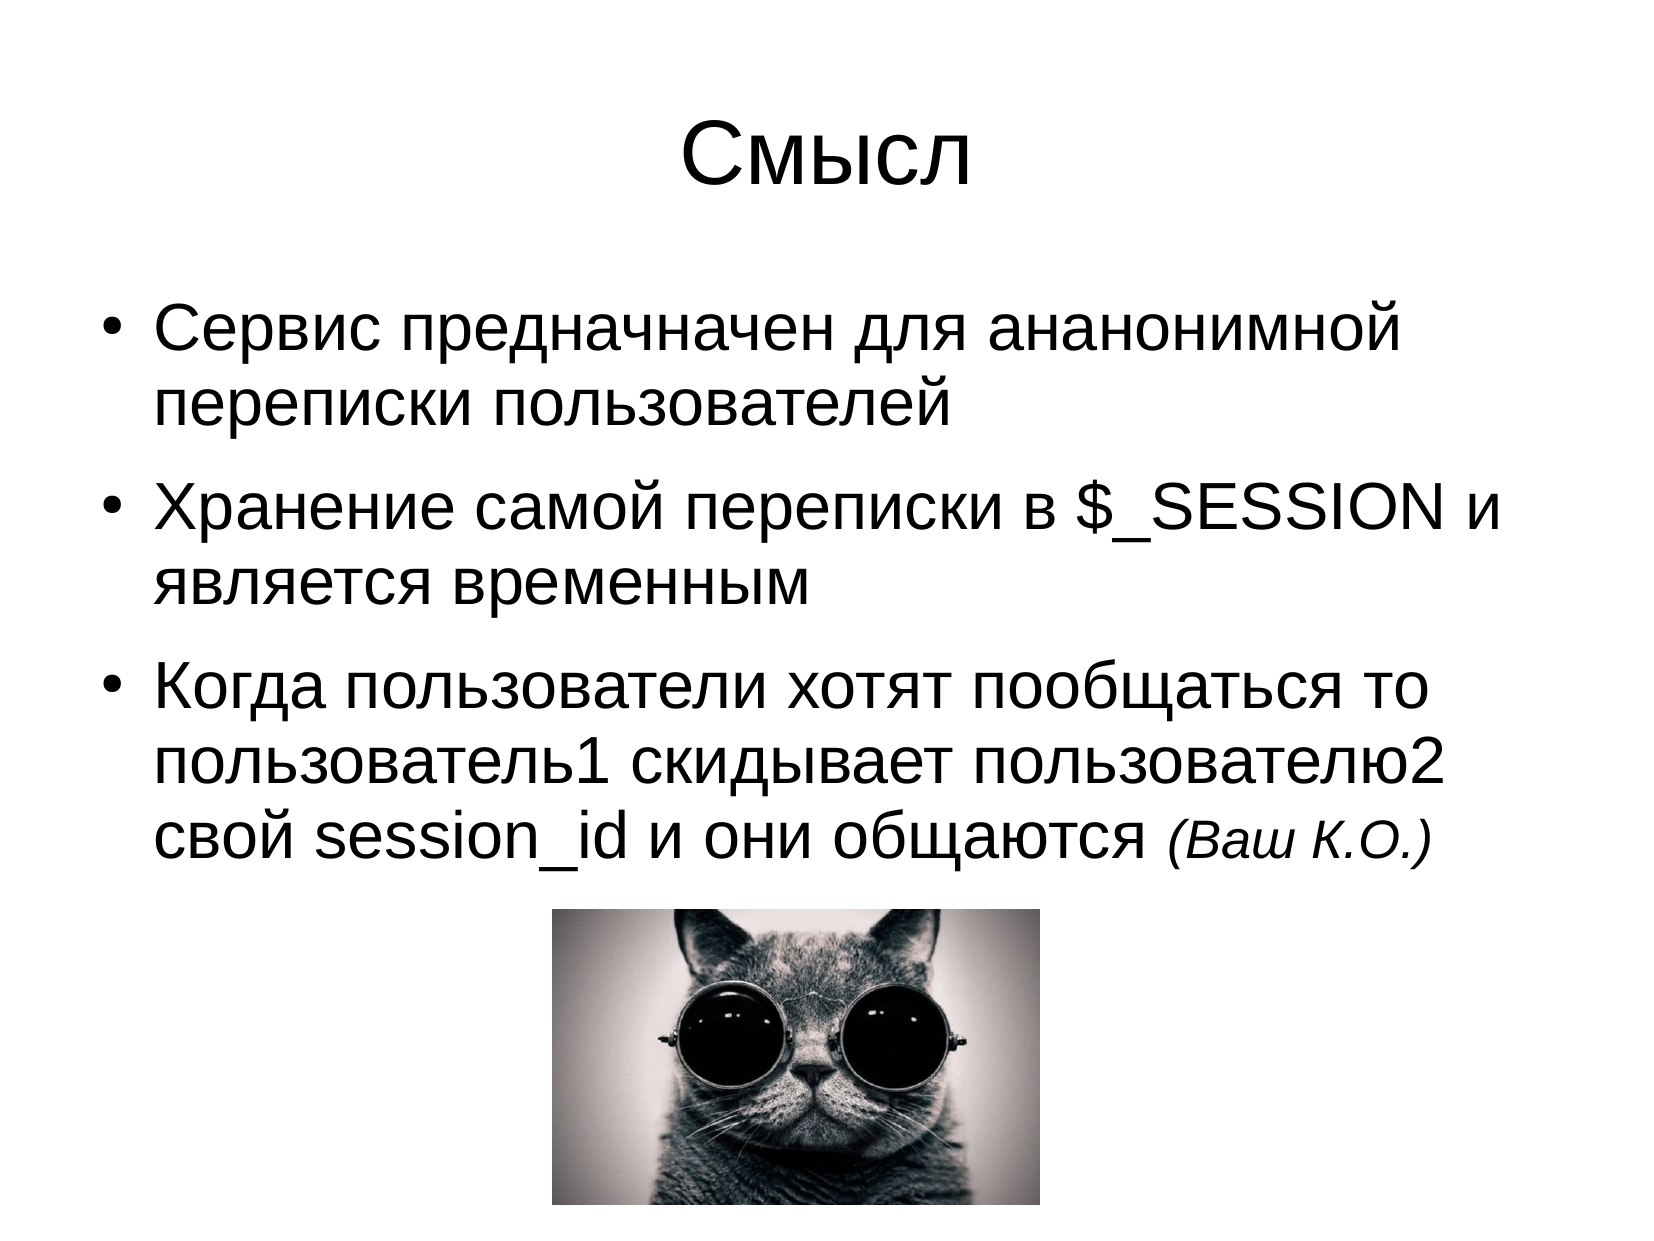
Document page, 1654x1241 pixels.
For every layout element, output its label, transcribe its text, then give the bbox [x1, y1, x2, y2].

title Смысл [82, 49, 1571, 257]
picture [552, 909, 1040, 1205]
list Сервис предначначен для ананонимной переписки пользователей Хранение самой переписки в $_SESSION и является временным Когда пользователи хотят пообщаться то пользователь1 скидывает пользователю2 свой session_id и они общаются (Ваш К.О.) [82, 290, 1571, 1010]
